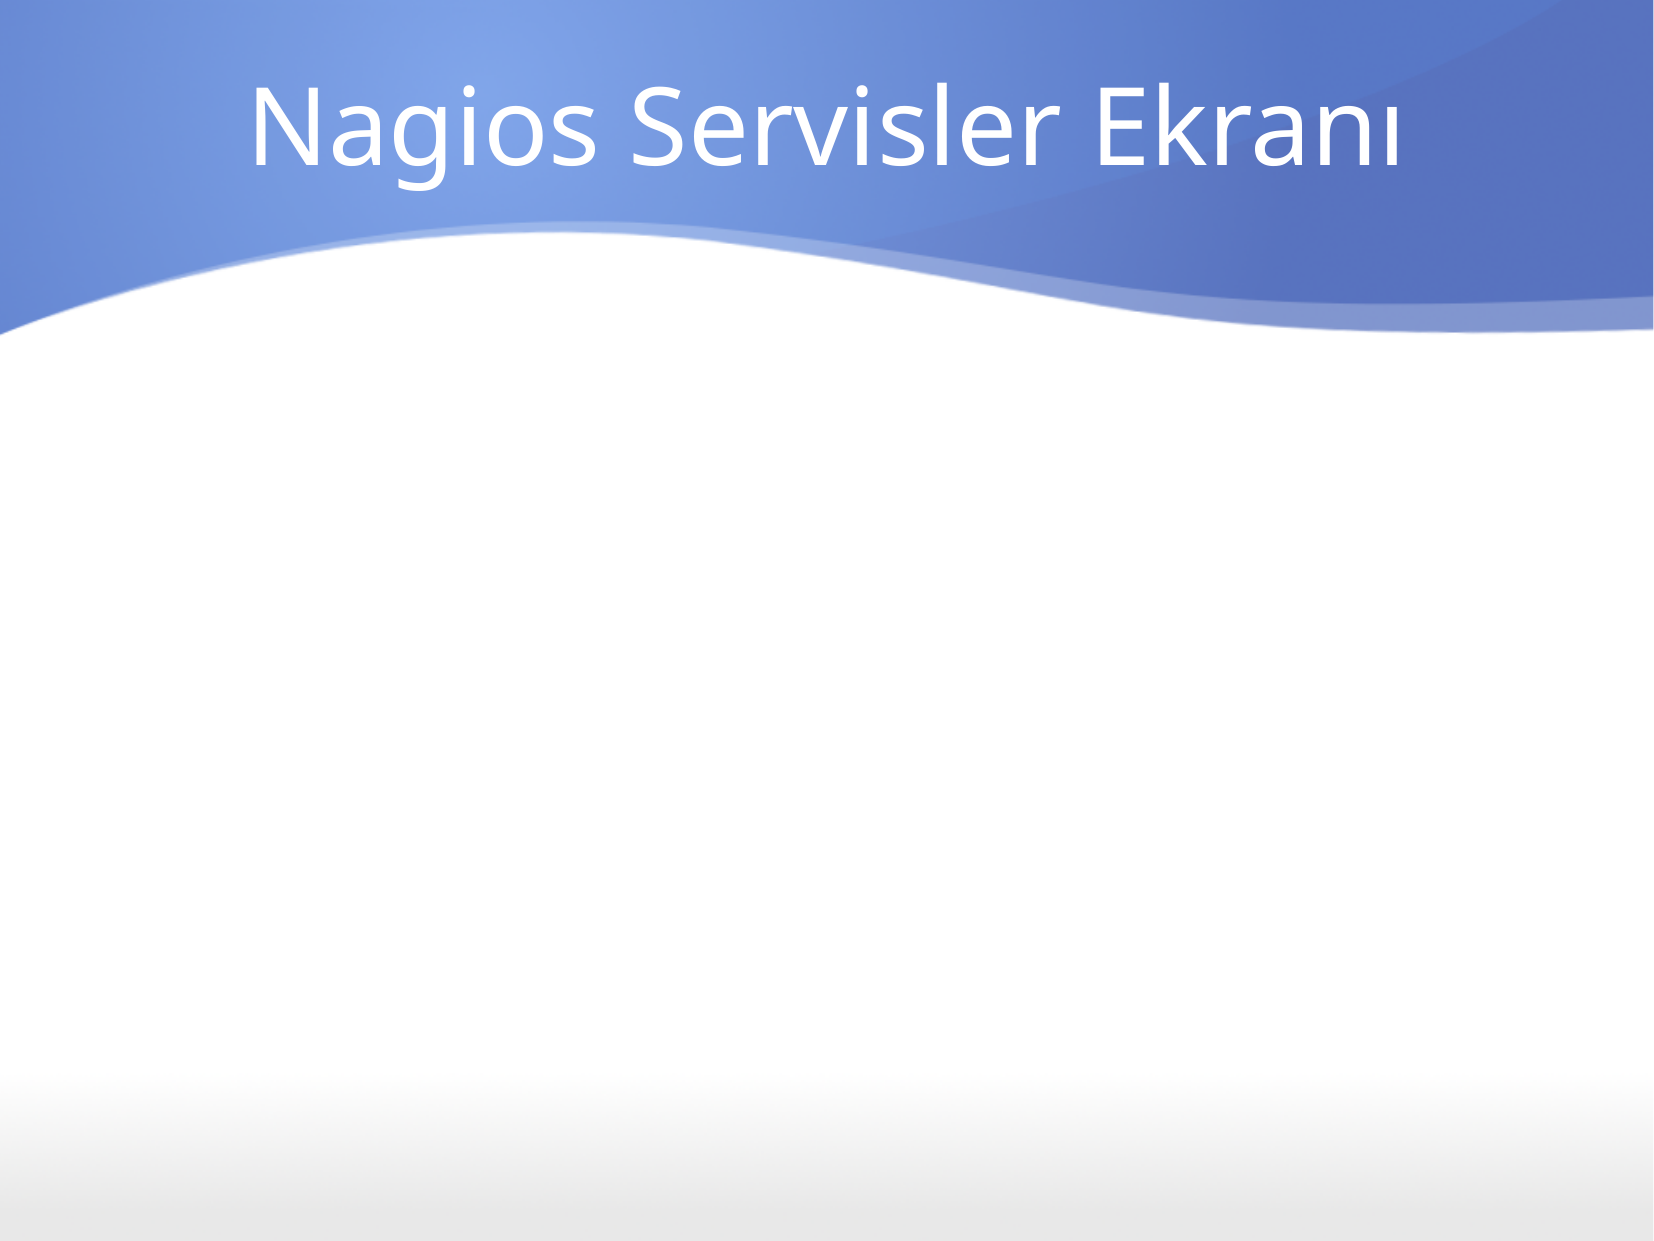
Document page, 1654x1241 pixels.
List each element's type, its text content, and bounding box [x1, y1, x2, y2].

picture [0, 0, 1654, 1241]
title Nagios Servisler Ekranı [82, 19, 1571, 228]
